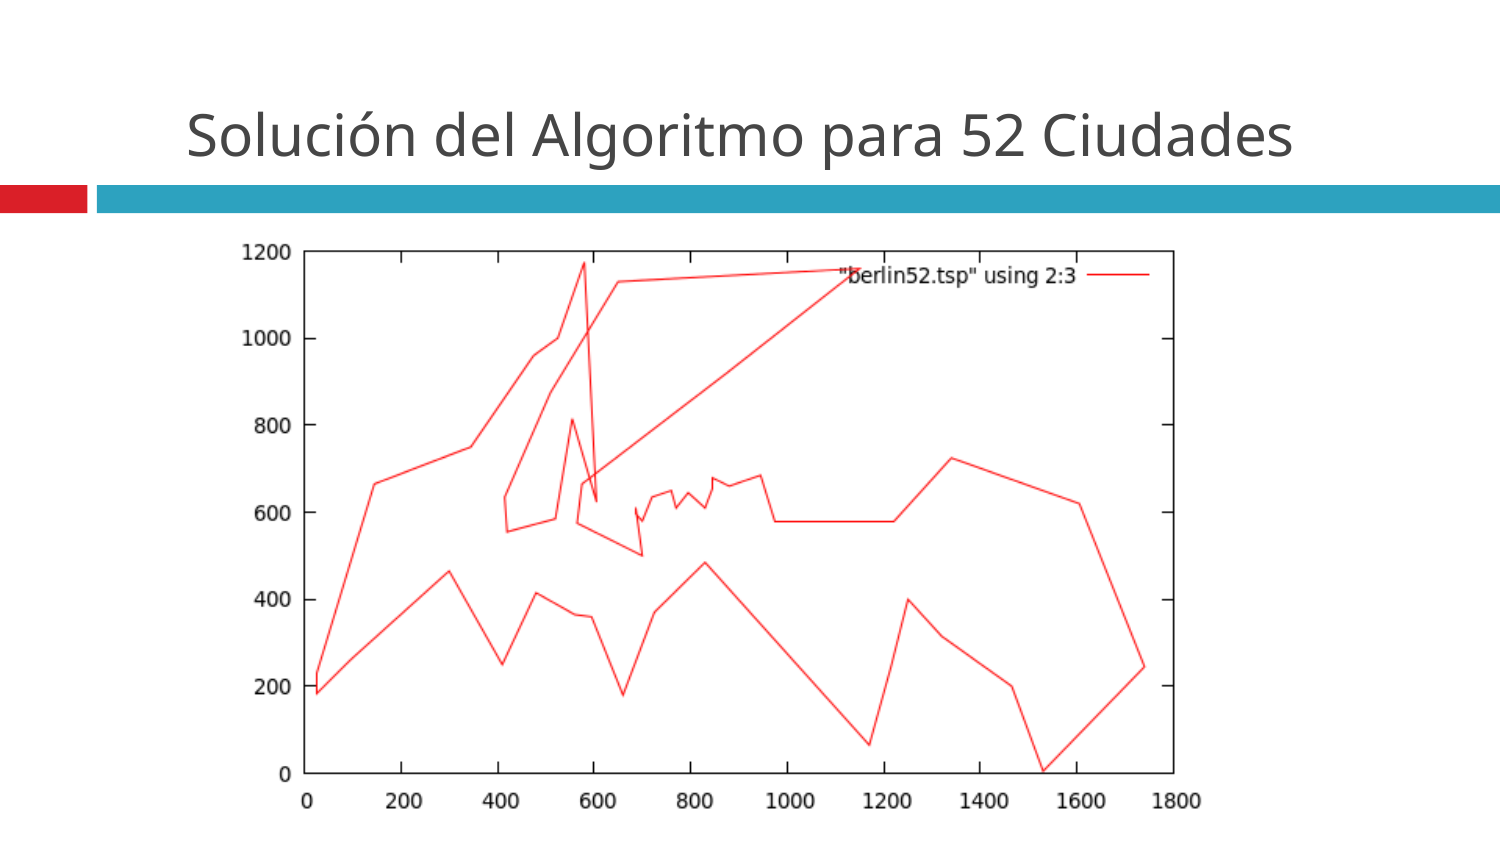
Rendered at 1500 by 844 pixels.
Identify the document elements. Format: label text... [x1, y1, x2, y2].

picture [224, 235, 1206, 815]
text_box Solución del Algoritmo para 52 Ciudades [123, 87, 1359, 178]
